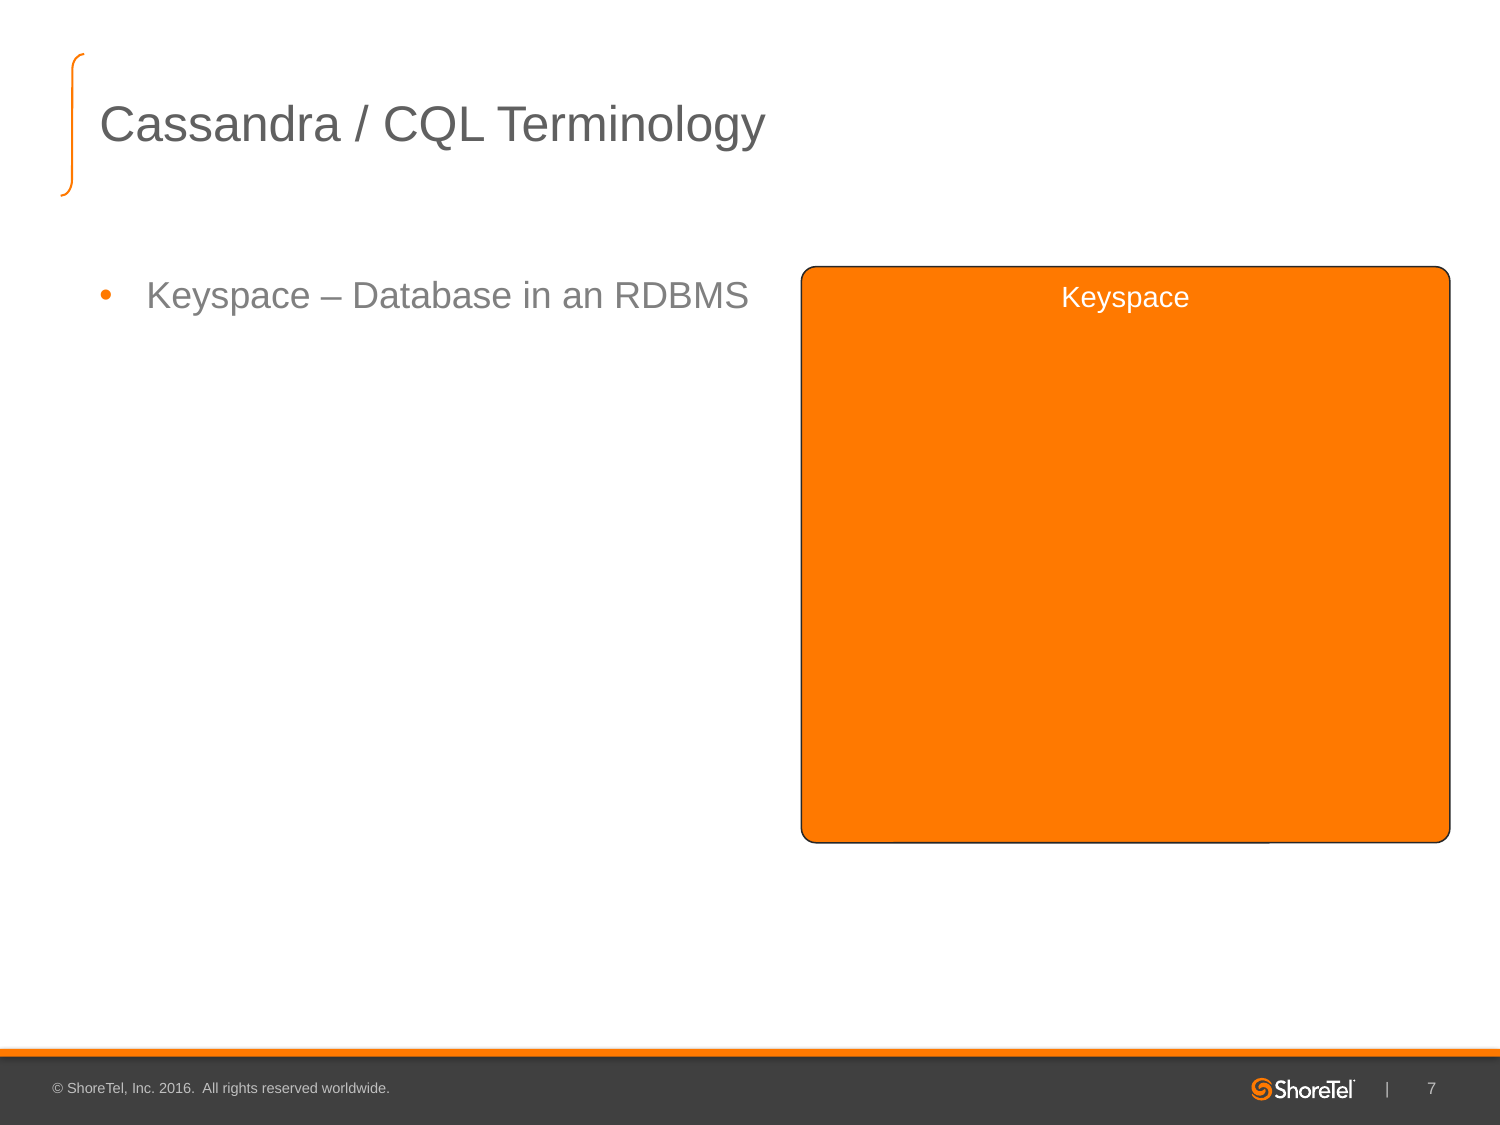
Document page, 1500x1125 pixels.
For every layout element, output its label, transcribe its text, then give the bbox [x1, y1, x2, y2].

text_box Keyspace [801, 266, 1450, 843]
title Cassandra / CQL Terminology [84, 53, 1235, 196]
list Keyspace – Database in an RDBMS [84, 266, 1450, 915]
